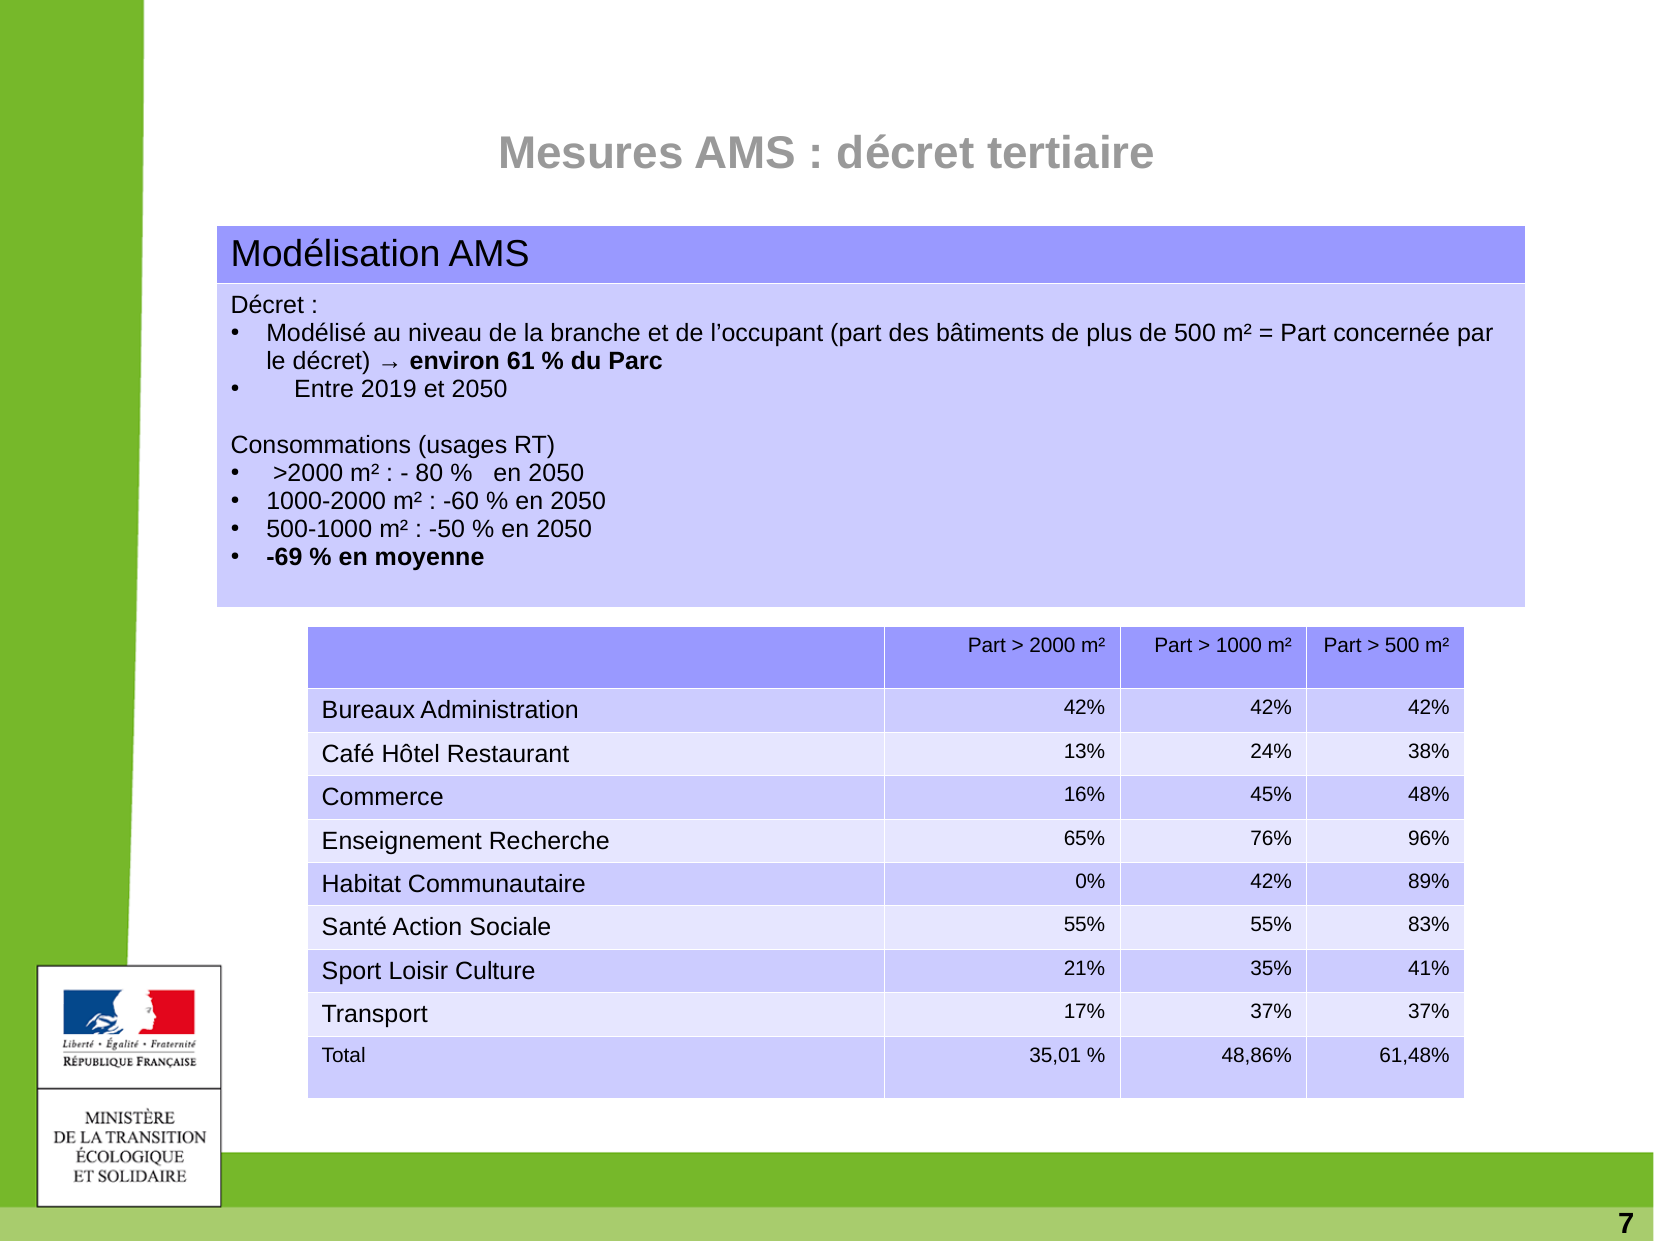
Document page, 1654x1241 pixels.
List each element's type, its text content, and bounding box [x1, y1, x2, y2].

table_cell Bureaux Administration [308, 689, 884, 732]
table_cell 76% [1121, 820, 1306, 862]
table_cell Santé Action Sociale [308, 906, 884, 949]
table_header Part > 500 m² [1307, 627, 1464, 688]
table_cell 42% [1121, 863, 1306, 905]
table_cell Transport [308, 993, 884, 1036]
table_cell 37% [1121, 993, 1306, 1036]
table_cell 37% [1307, 993, 1464, 1036]
table_cell 42% [885, 689, 1120, 732]
table_header [308, 627, 884, 688]
table_cell Habitat Communautaire [308, 863, 884, 905]
title Mesures AMS : décret tertiaire [82, 49, 1571, 257]
table_cell 61,48% [1307, 1037, 1464, 1098]
table_cell 17% [885, 993, 1120, 1036]
table_cell Café Hôtel Restaurant [308, 733, 884, 775]
table_cell 0% [885, 863, 1120, 905]
table_cell 21% [885, 950, 1120, 992]
table_cell 48% [1307, 776, 1464, 819]
table_cell 16% [885, 776, 1120, 819]
table_cell Commerce [308, 776, 884, 819]
table_cell 38% [1307, 733, 1464, 775]
table_cell 35,01 % [885, 1037, 1120, 1098]
table_cell 24% [1121, 733, 1306, 775]
table_cell 55% [1121, 906, 1306, 949]
table_cell 13% [885, 733, 1120, 775]
table_cell 83% [1307, 906, 1464, 949]
table_cell 89% [1307, 863, 1464, 905]
table_cell Décret : Modélisé au niveau de la branche et de l’occupant (part des bâtiments de plus de 500 m² = Part concernée par le décret) → environ 61 % du Parc Entre 2019 et 2050 Consommations (usages RT) >2000 m² : - 80 % en 2050 1000-2000 m² : -60 % en 2050 500-1000 m² : -50 % en 2050 -69 % en moyenne [217, 284, 1525, 607]
table_cell 45% [1121, 776, 1306, 819]
table_header Modélisation AMS [217, 226, 1525, 283]
table_cell 96% [1307, 820, 1464, 862]
table_cell Sport Loisir Culture [308, 950, 884, 992]
table_cell Total [308, 1037, 884, 1098]
table_cell 65% [885, 820, 1120, 862]
table_cell 41% [1307, 950, 1464, 992]
list [179, 290, 1509, 1010]
table_cell 48,86% [1121, 1037, 1306, 1098]
table_cell 55% [885, 906, 1120, 949]
table_header Part > 2000 m² [885, 627, 1120, 688]
table_cell 42% [1121, 689, 1306, 732]
picture [0, 0, 1654, 1241]
table_cell 42% [1307, 689, 1464, 732]
table_header Part > 1000 m² [1121, 627, 1306, 688]
table_cell 35% [1121, 950, 1306, 992]
table_cell Enseignement Recherche [308, 820, 884, 862]
